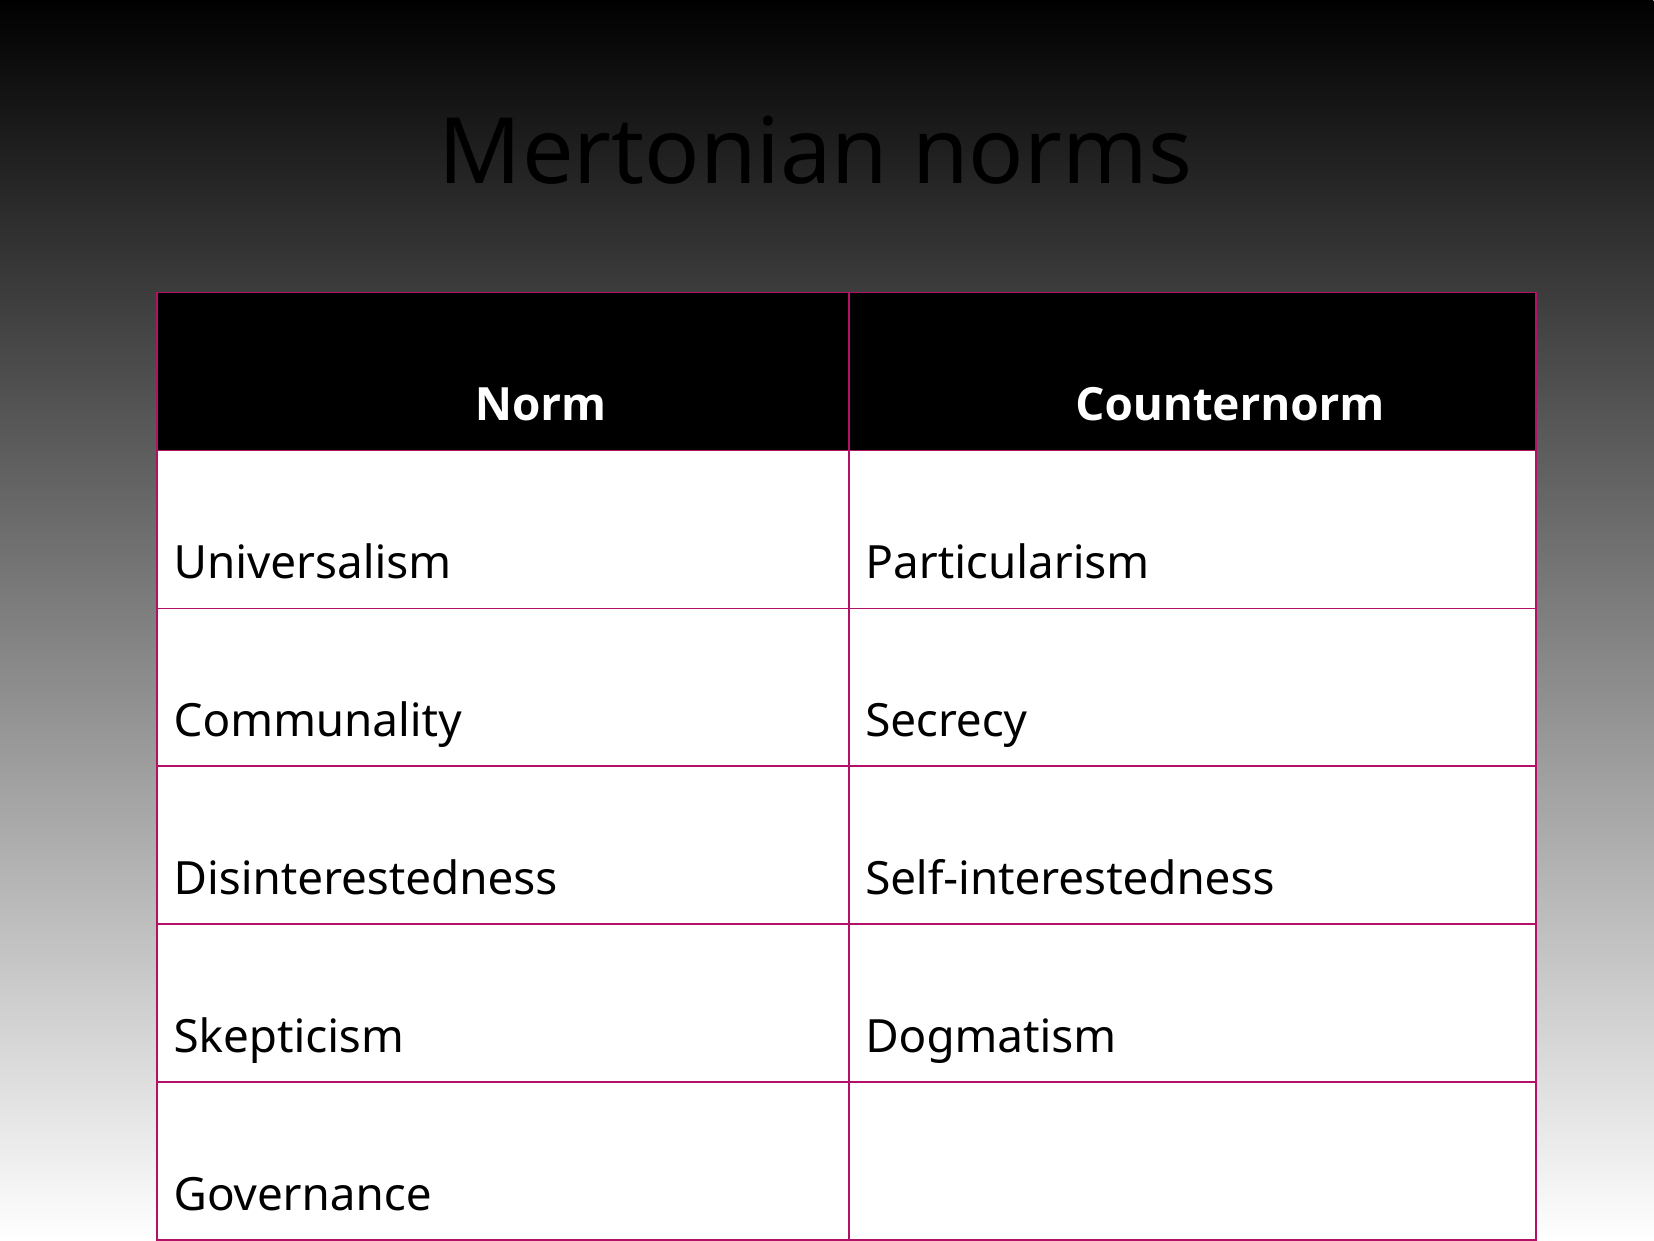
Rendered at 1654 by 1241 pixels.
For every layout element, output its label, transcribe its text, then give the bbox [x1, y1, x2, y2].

table_cell Communality [158, 609, 848, 765]
table_cell Self-interestedness [850, 767, 1535, 923]
table_cell Governance [158, 1083, 848, 1239]
table_header Counternorm [850, 293, 1535, 450]
table_cell Particularism [850, 451, 1535, 608]
table_cell Universalism [158, 451, 848, 608]
table_cell Disinterestedness [158, 767, 848, 923]
table_cell Skepticism [158, 925, 848, 1081]
table_cell [850, 1083, 1535, 1239]
table_cell Dogmatism [850, 925, 1535, 1081]
table_header Norm [158, 293, 848, 450]
title Mertonian norms [71, 45, 1561, 253]
table_cell Secrecy [850, 609, 1535, 765]
